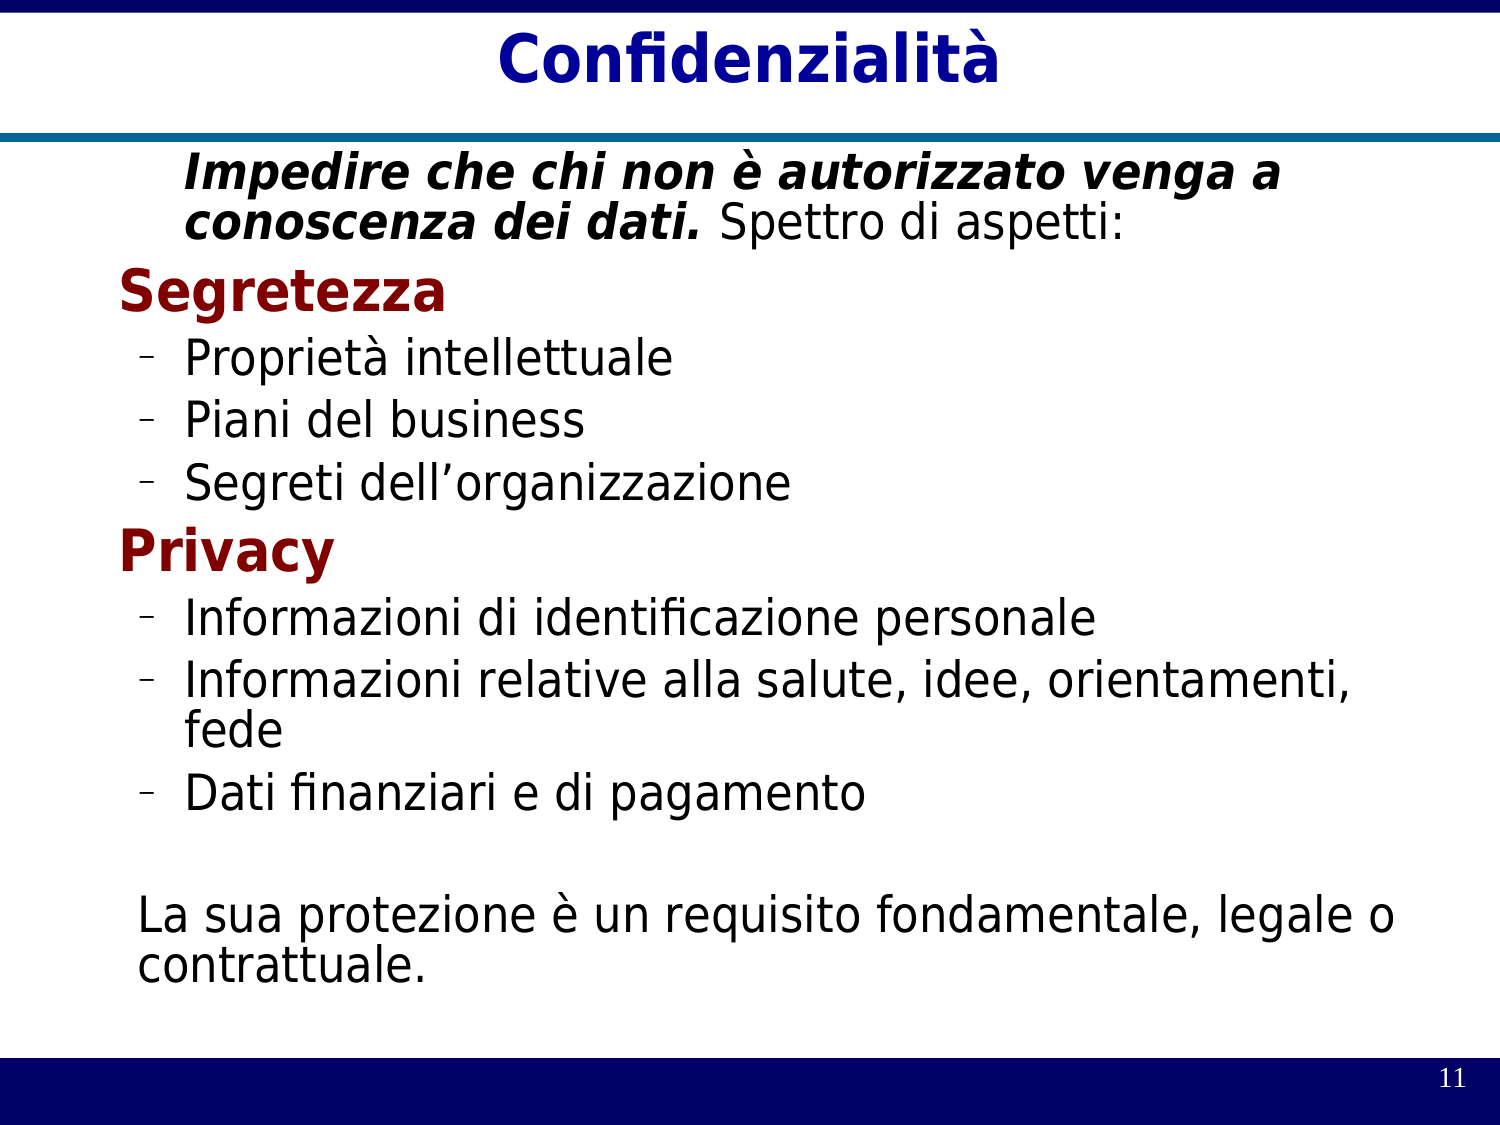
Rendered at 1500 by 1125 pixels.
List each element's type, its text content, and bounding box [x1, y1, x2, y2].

list Impedire che chi non è autorizzato venga a conoscenza dei dati. Spettro di aspetti: Segretezza Proprietà intellettuale Piani del business Segreti dell’organizzazione Privacy Informazioni di identificazione personale Informazioni relative alla salute, idee, orientamenti, fede Dati finanziari e di pagamento La sua protezione è un requisito fondamentale, legale o contrattuale. [62, 149, 1438, 1001]
title Confidenzialità [62, 0, 1438, 126]
